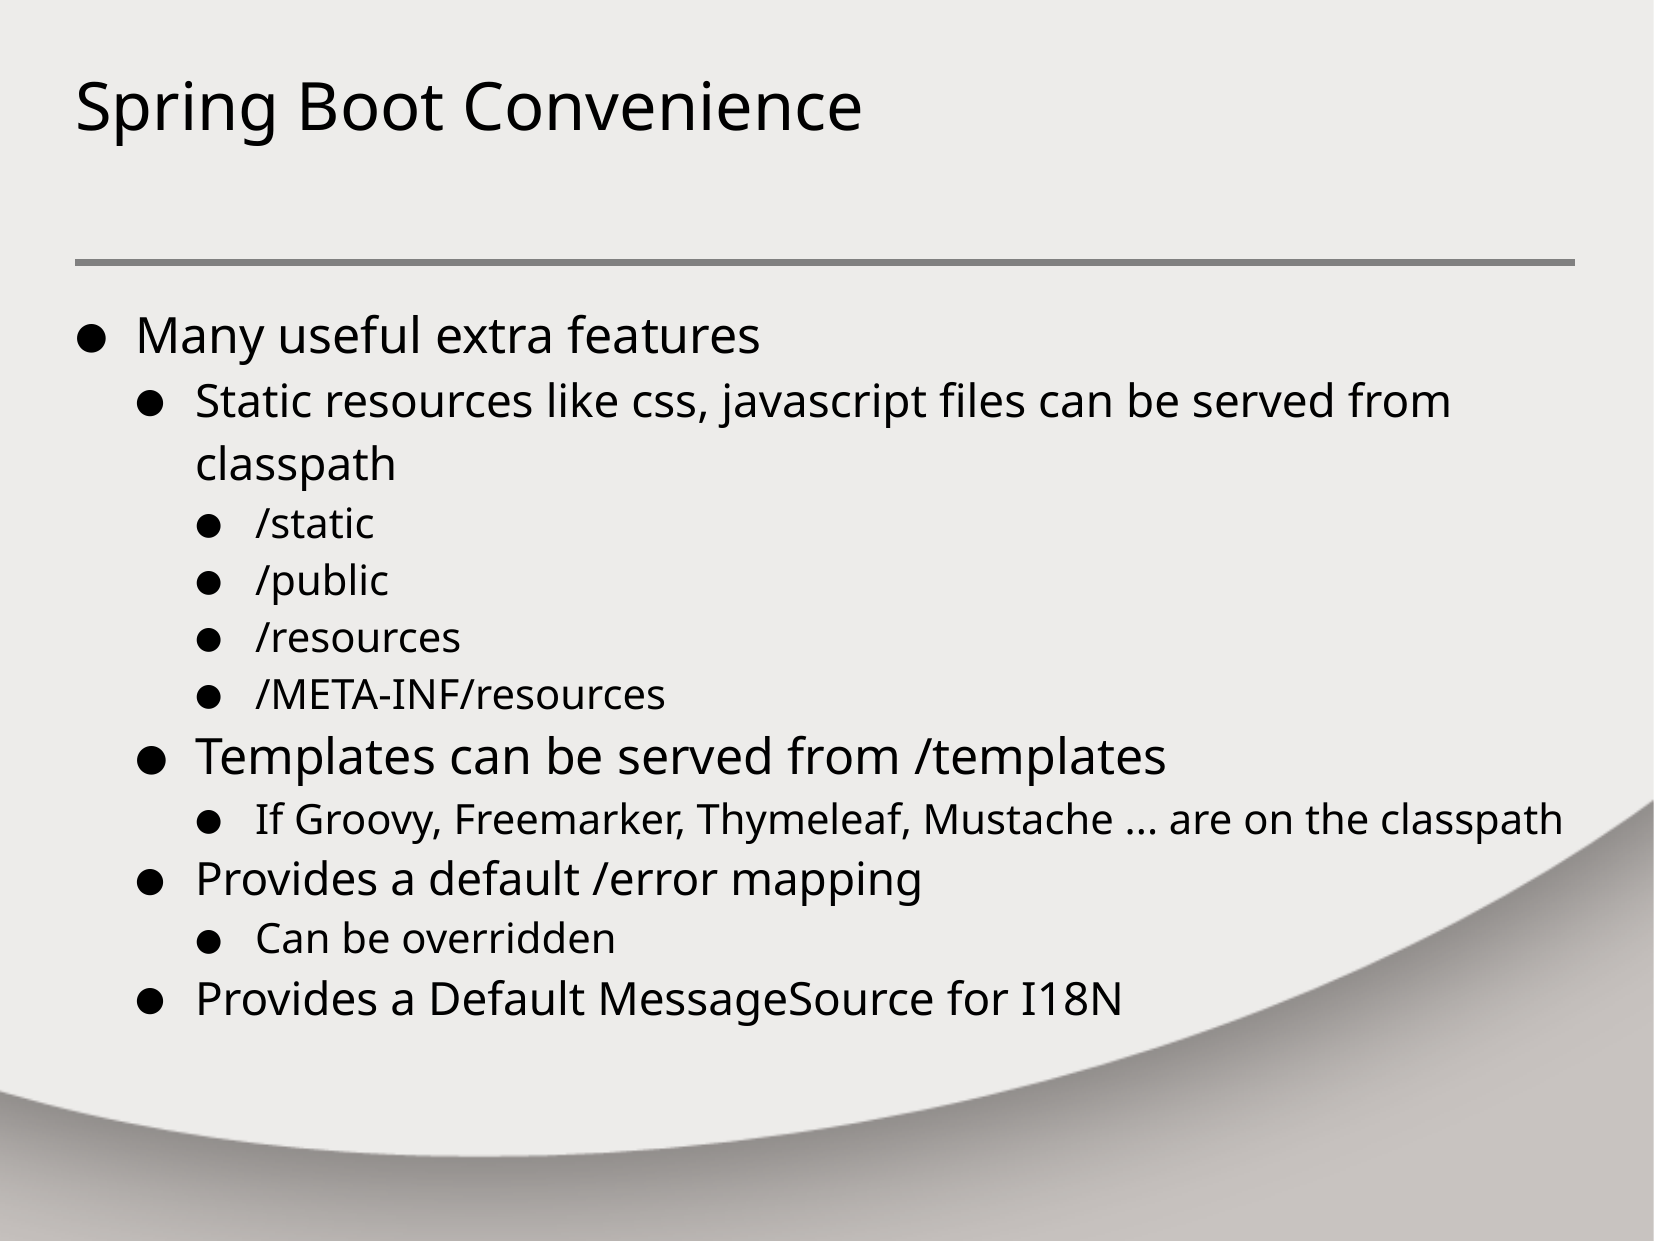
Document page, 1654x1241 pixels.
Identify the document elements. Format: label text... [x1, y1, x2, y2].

title Spring Boot Convenience [75, 75, 1576, 226]
list Many useful extra features Static resources like css, javascript files can be served from classpath /static /public /resources /META-INF/resources Templates can be served from /templates If Groovy, Freemarker, Thymeleaf, Mustache ... are on the classpath Provides a default /error mapping Can be overridden Provides a Default MessageSource for I18N [75, 300, 1576, 1163]
picture [0, 0, 1654, 1241]
